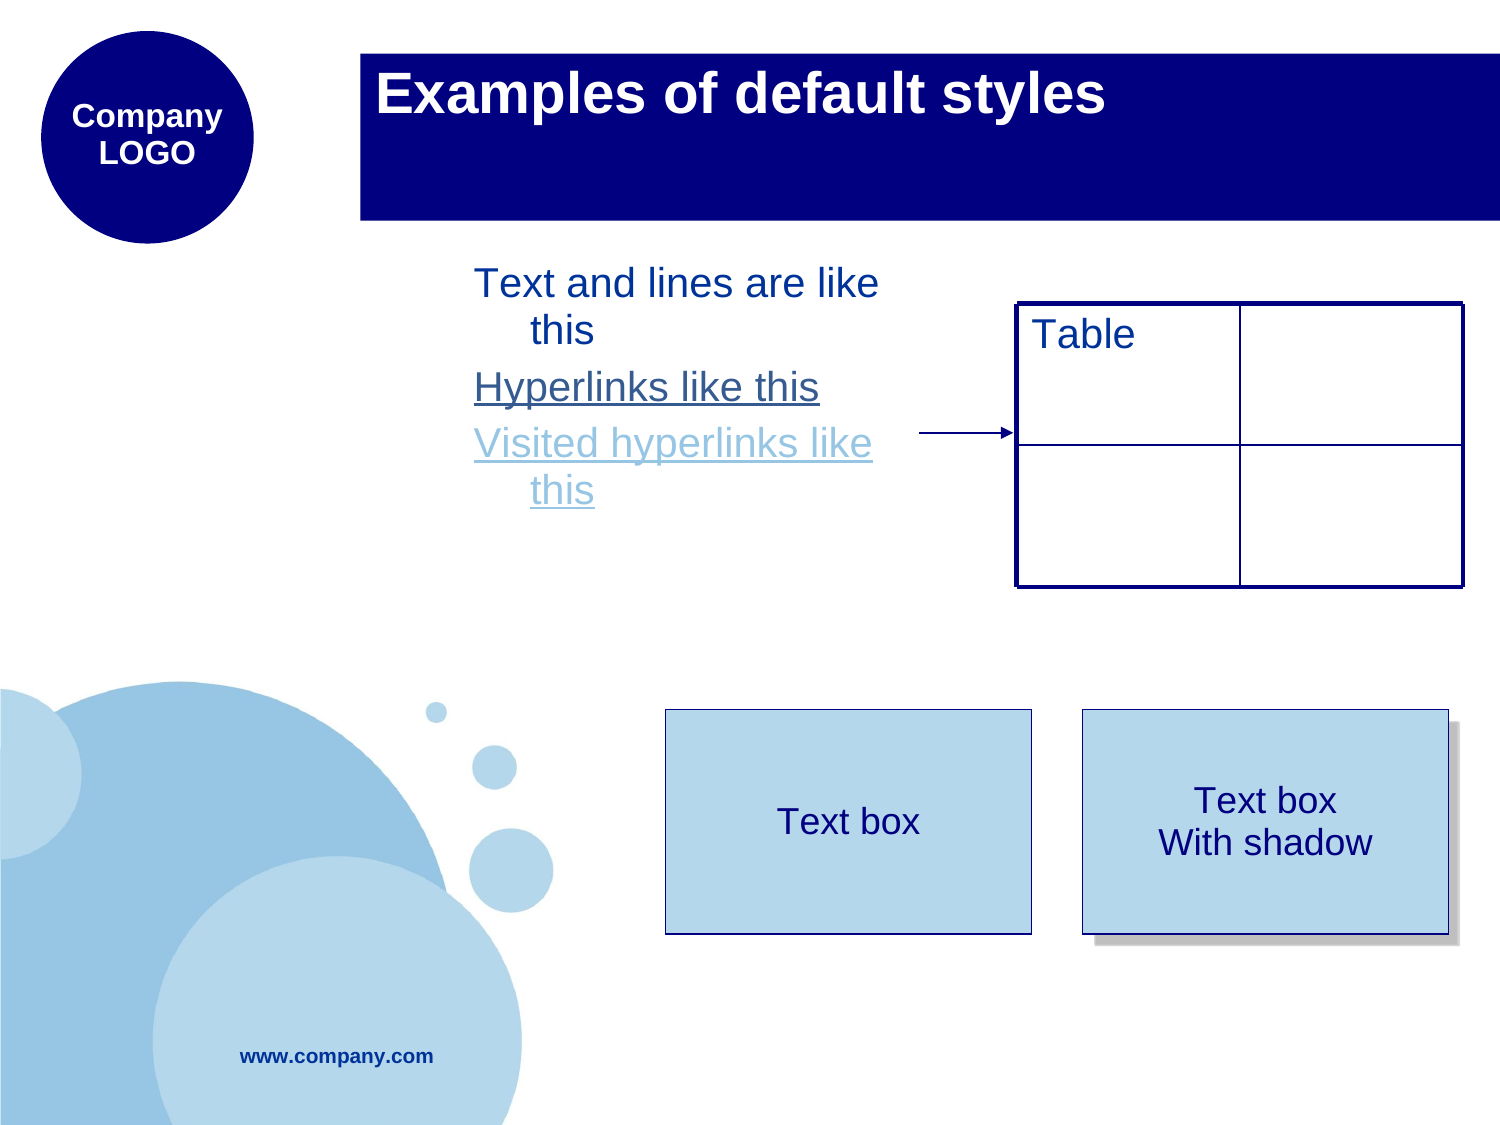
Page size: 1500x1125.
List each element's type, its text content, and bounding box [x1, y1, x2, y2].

title Examples of default styles [360, 53, 1500, 221]
text_box Text box With shadow [1082, 709, 1449, 934]
text_box Table [1019, 306, 1239, 444]
list Text and lines are like this Hyperlinks like this Visited hyperlinks like this [459, 252, 956, 915]
text_box Text box [665, 709, 1032, 934]
picture [0, 638, 625, 1125]
